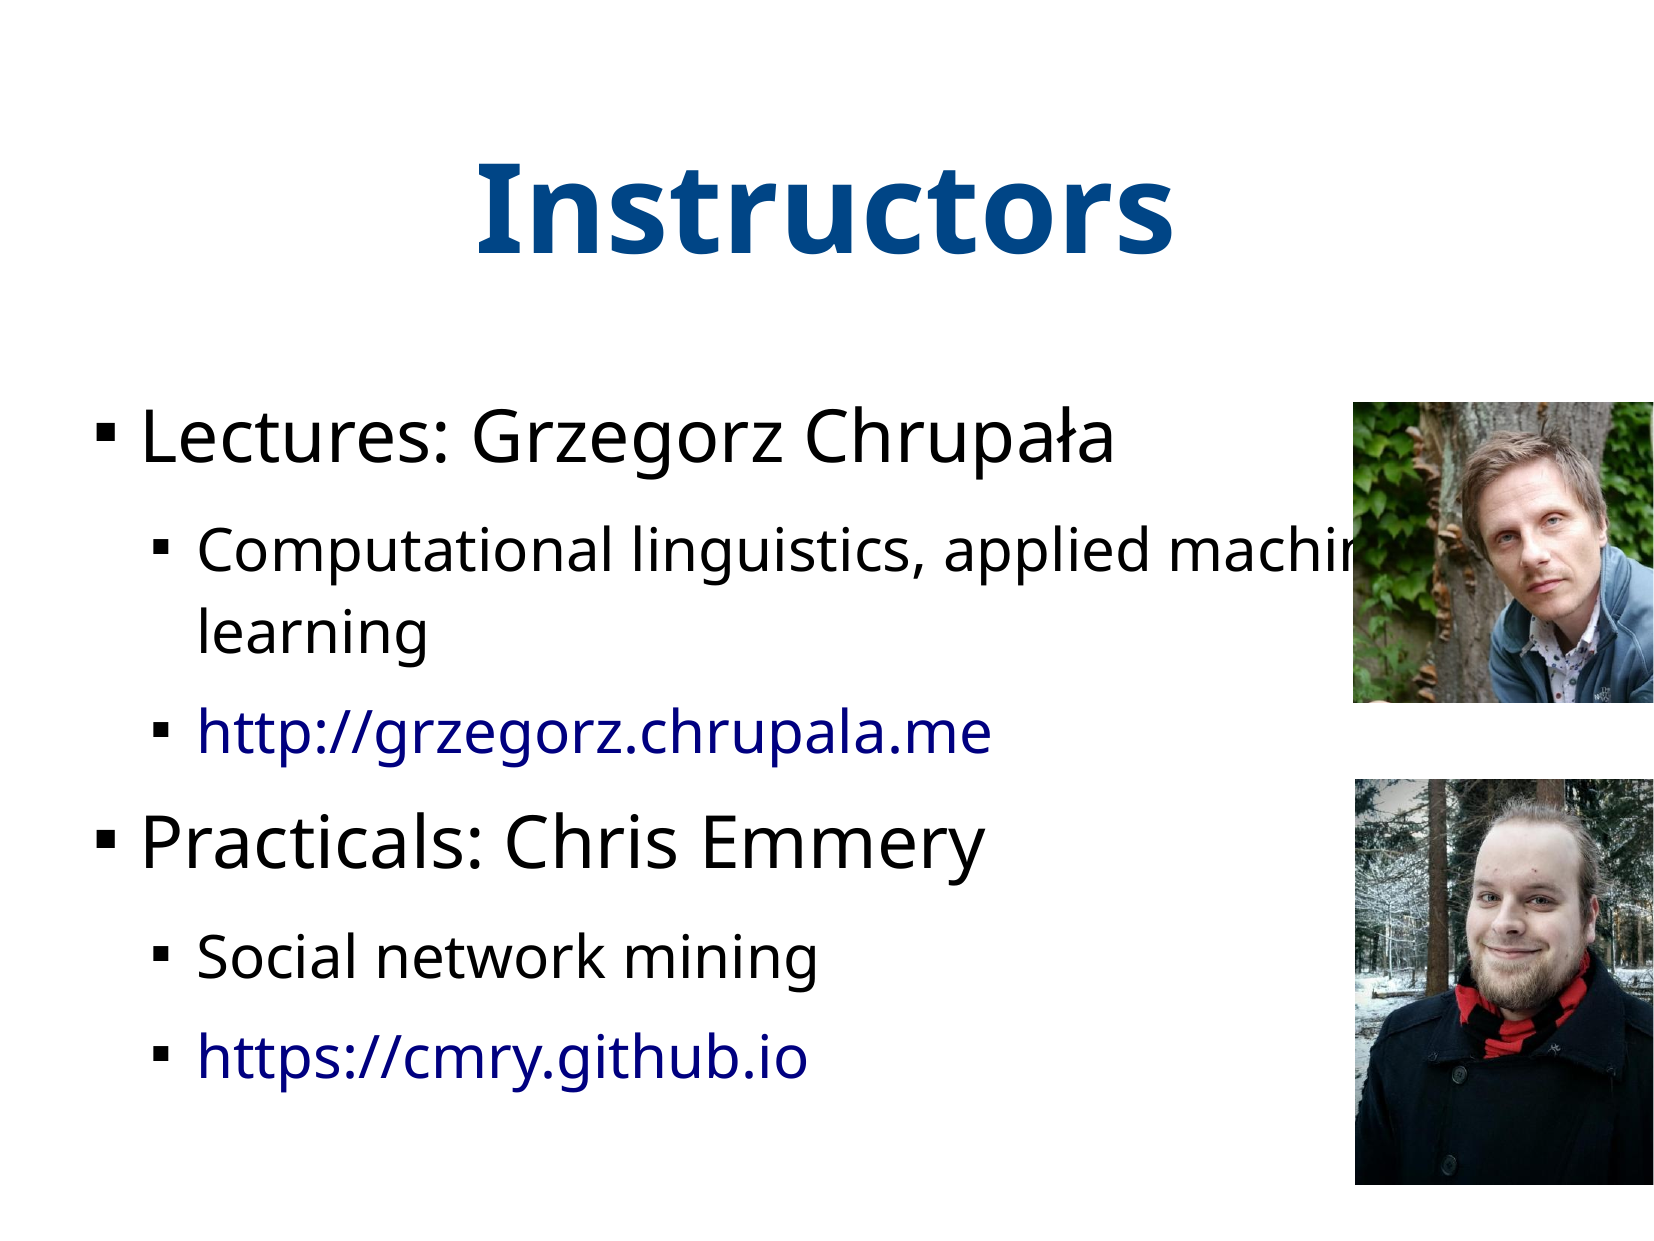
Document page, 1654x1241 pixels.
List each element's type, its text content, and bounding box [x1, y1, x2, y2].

picture [1353, 402, 1654, 703]
list Lectures: Grzegorz Chrupała Computational linguistics, applied machine learning http://grzegorz.chrupala.me Practicals: Chris Emmery Social network mining https://cmry.github.io [82, 383, 1538, 1104]
picture [1355, 779, 1654, 1185]
title Instructors [82, 49, 1571, 360]
